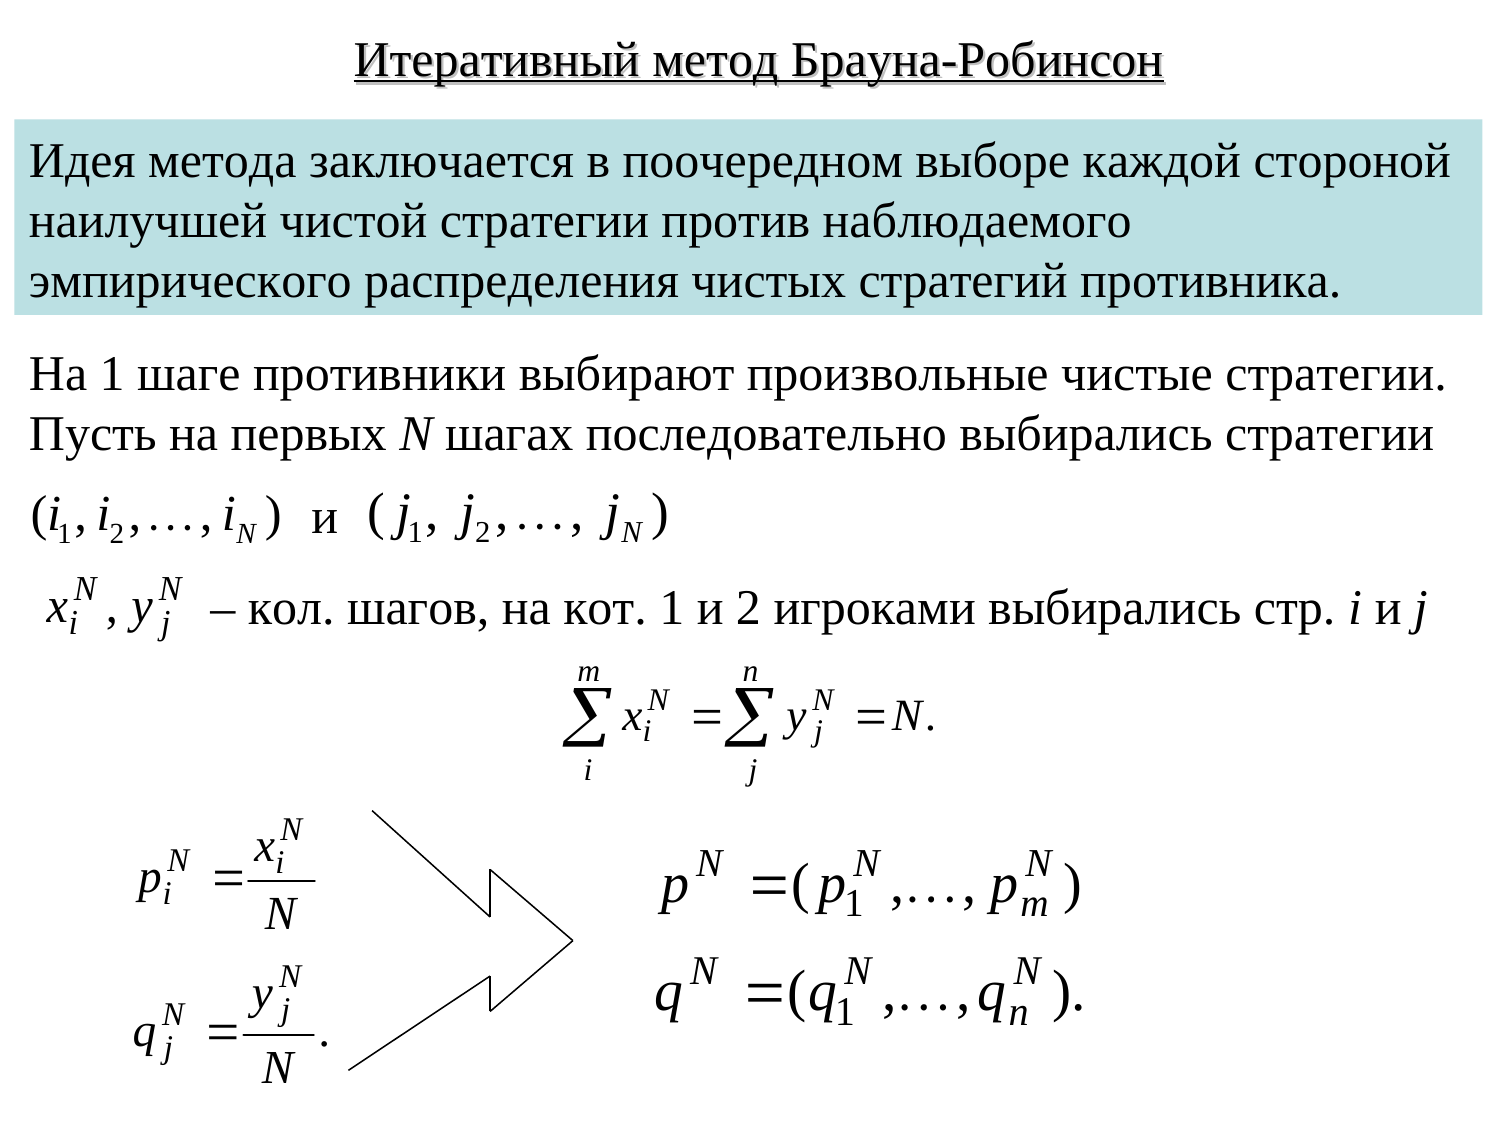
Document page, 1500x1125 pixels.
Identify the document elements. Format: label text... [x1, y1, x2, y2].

chart [643, 834, 1093, 931]
text_box На 1 шаге противники выбирают произвольные чистые стратегии. Пусть на первых N шагах последовательно выбирались стратегии [14, 333, 1483, 469]
chart [23, 479, 290, 556]
text_box Итеративный метод Брауна-Робинсон [338, 18, 1179, 95]
chart [360, 476, 680, 556]
chart [554, 645, 945, 798]
text_box Идея метода заключается в поочередном выборе каждой стороной наилучшей чистой стратегии против наблюдаемого эмпирического распределения чистых стратегий противника. [14, 119, 1483, 315]
chart [123, 802, 325, 941]
text_box и [296, 475, 354, 552]
text_box – кол. шагов, на кот. 1 и 2 игроками выбирались стр. i и j [195, 567, 1443, 643]
chart [35, 562, 195, 658]
chart [123, 952, 337, 1094]
chart [643, 940, 1093, 1040]
